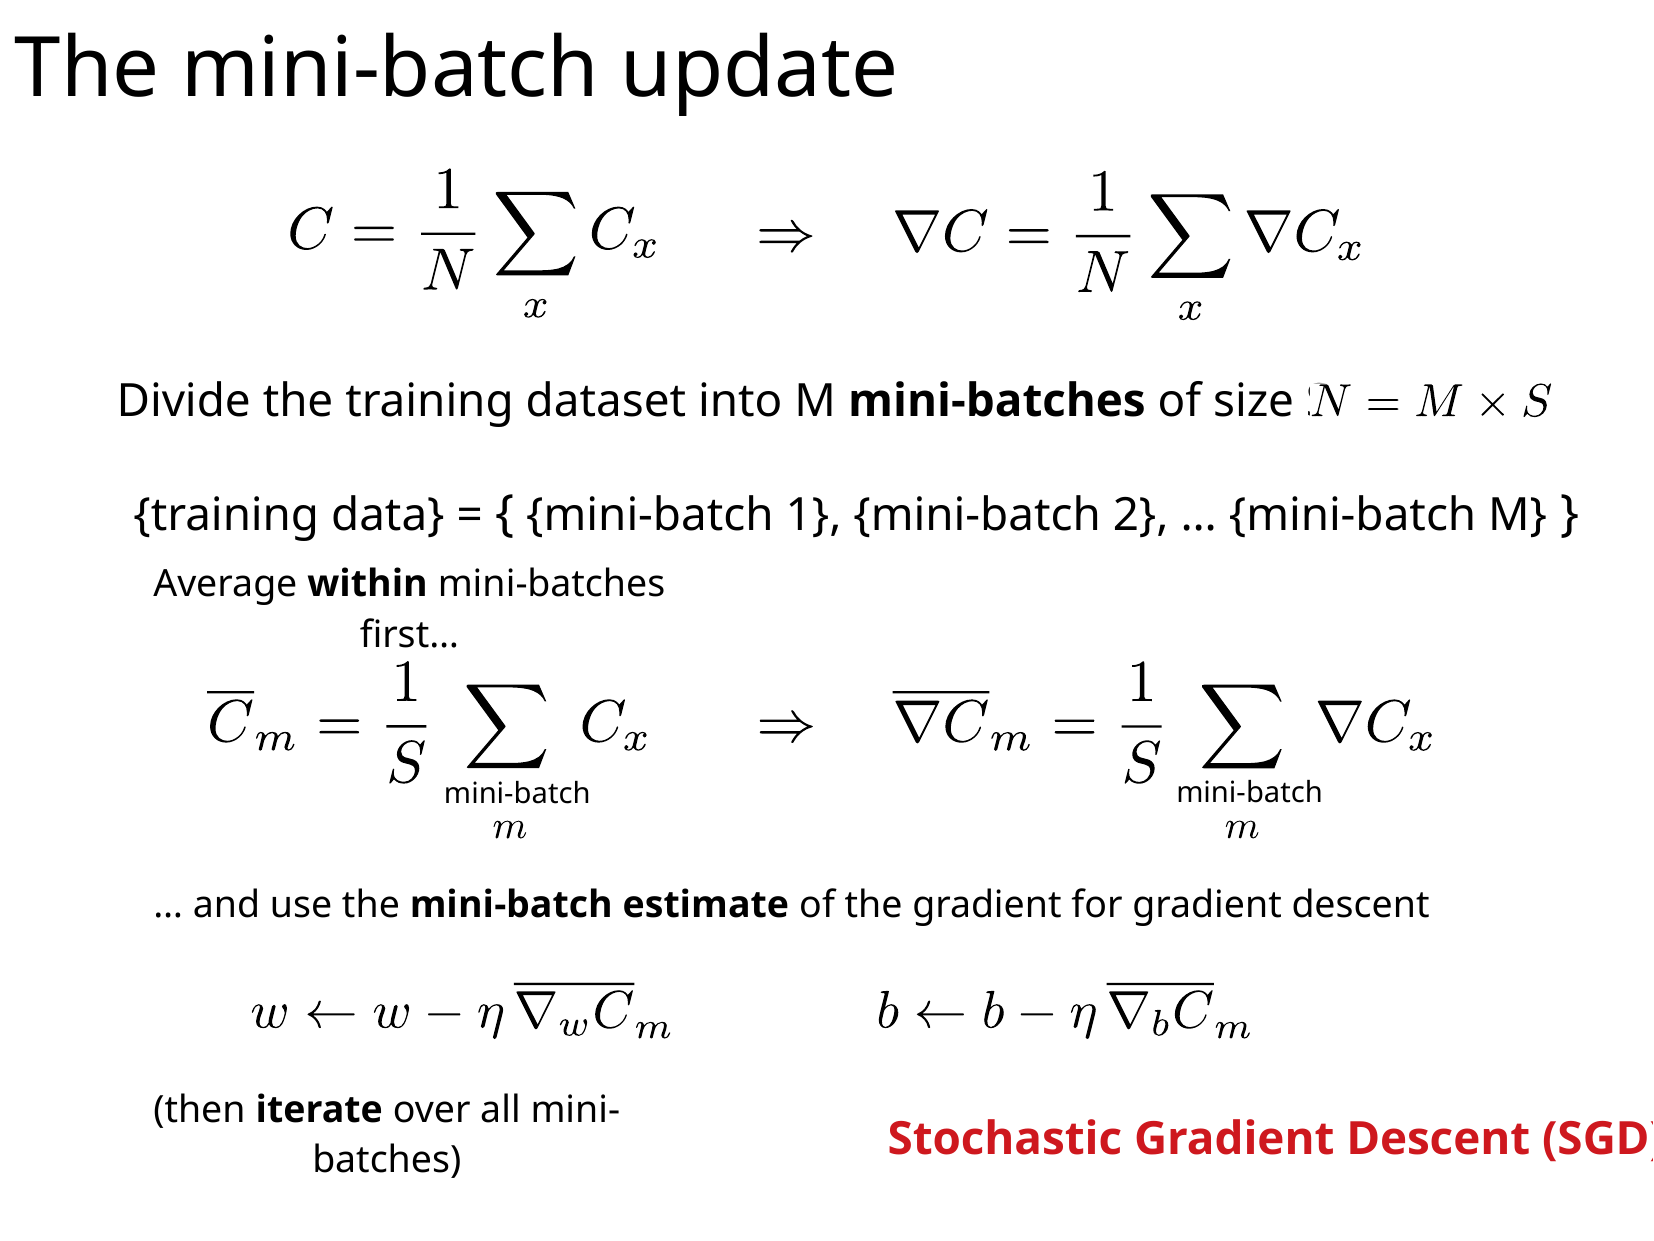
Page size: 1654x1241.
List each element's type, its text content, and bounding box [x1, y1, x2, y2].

text_box {training data} = { {mini-batch 1}, {mini-batch 2}, … {mini-batch M} } [118, 473, 1535, 548]
picture [753, 168, 1363, 323]
picture [204, 658, 649, 786]
picture [248, 980, 673, 1042]
text_box (then iterate over all mini-batches) [138, 1080, 769, 1186]
picture [754, 659, 1435, 786]
text_box Divide the training dataset into M mini-batches of size S: [101, 363, 1287, 434]
text_box Stochastic Gradient Descent (SGD) [873, 1101, 1614, 1172]
text_box The mini-batch update [0, 0, 1653, 115]
picture [492, 820, 527, 839]
picture [287, 168, 656, 318]
text_box Average within mini-batches first… [138, 554, 762, 660]
picture [1309, 383, 1552, 418]
picture [874, 980, 1252, 1042]
text_box mini-batch [1161, 766, 1335, 817]
text_box mini-batch [429, 766, 603, 817]
text_box … and use the mini-batch estimate of the gradient for gradient descent [138, 850, 1529, 955]
picture [1224, 820, 1259, 839]
